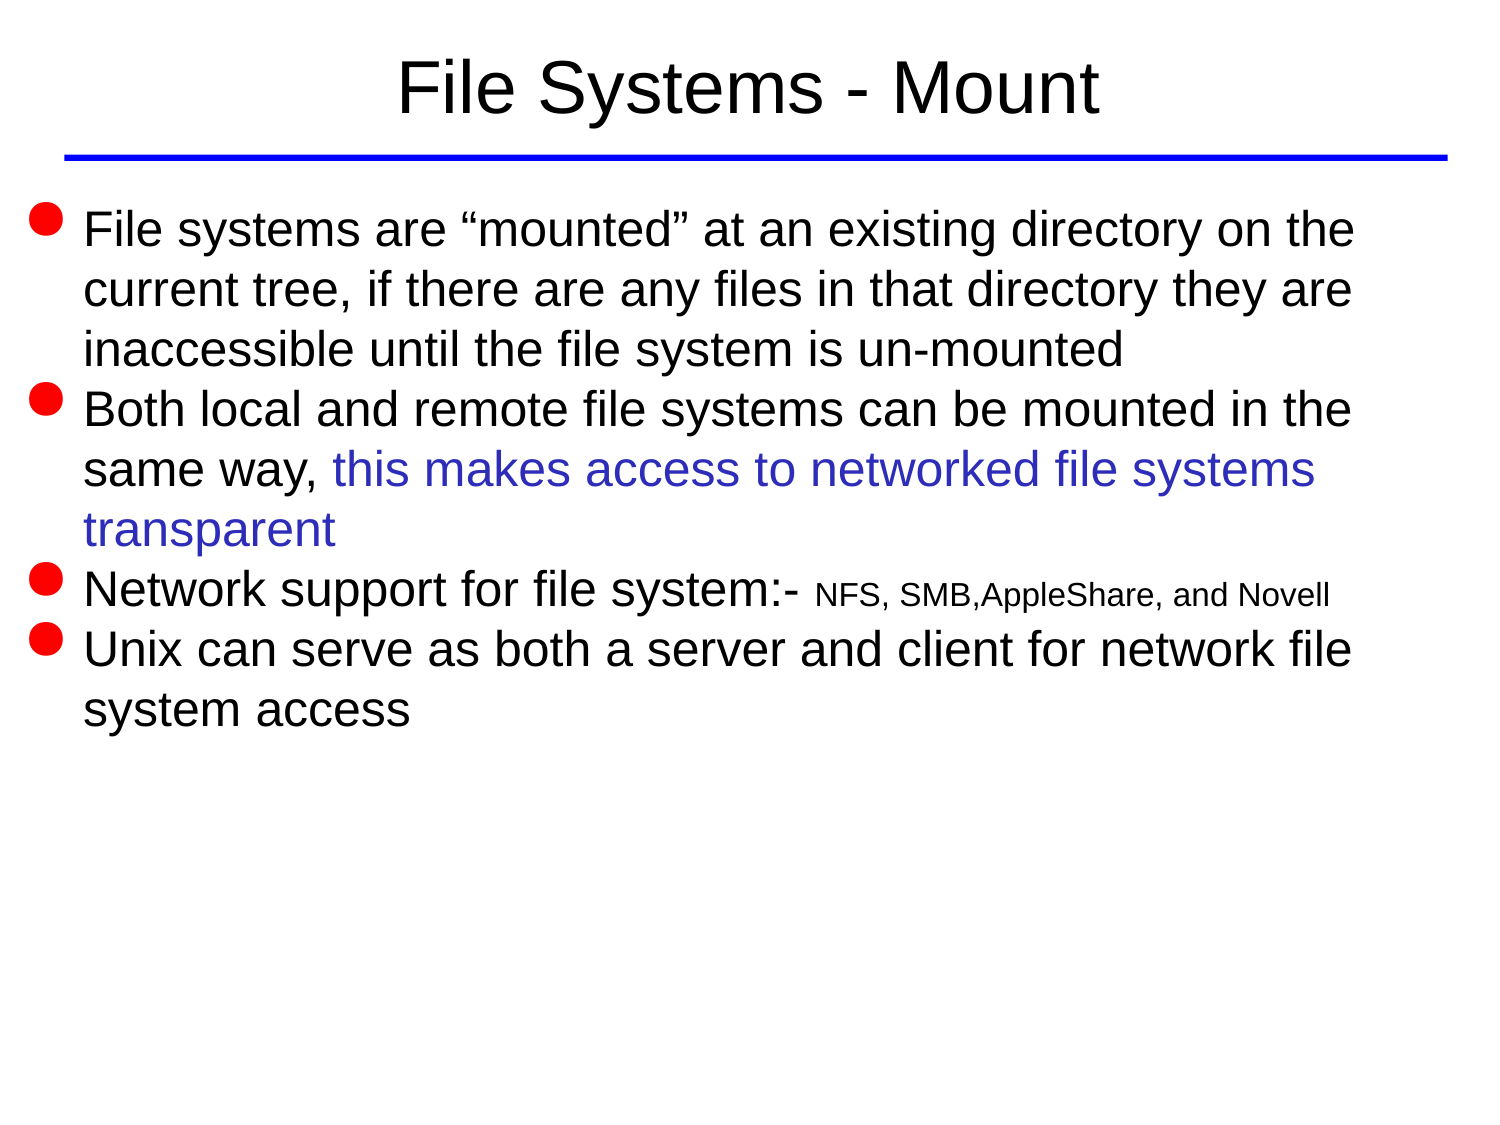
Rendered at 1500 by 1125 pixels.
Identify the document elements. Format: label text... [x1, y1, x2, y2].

list File systems are “mounted” at an existing directory on the current tree, if there are any files in that directory they are inaccessible until the file system is un-mounted Both local and remote file systems can be mounted in the same way, this makes access to networked file systems transparent Network support for file system:- NFS, SMB,AppleShare, and Novell Unix can serve as both a server and client for network file system access [11, 189, 1461, 795]
title File Systems - Mount [115, 21, 1382, 147]
